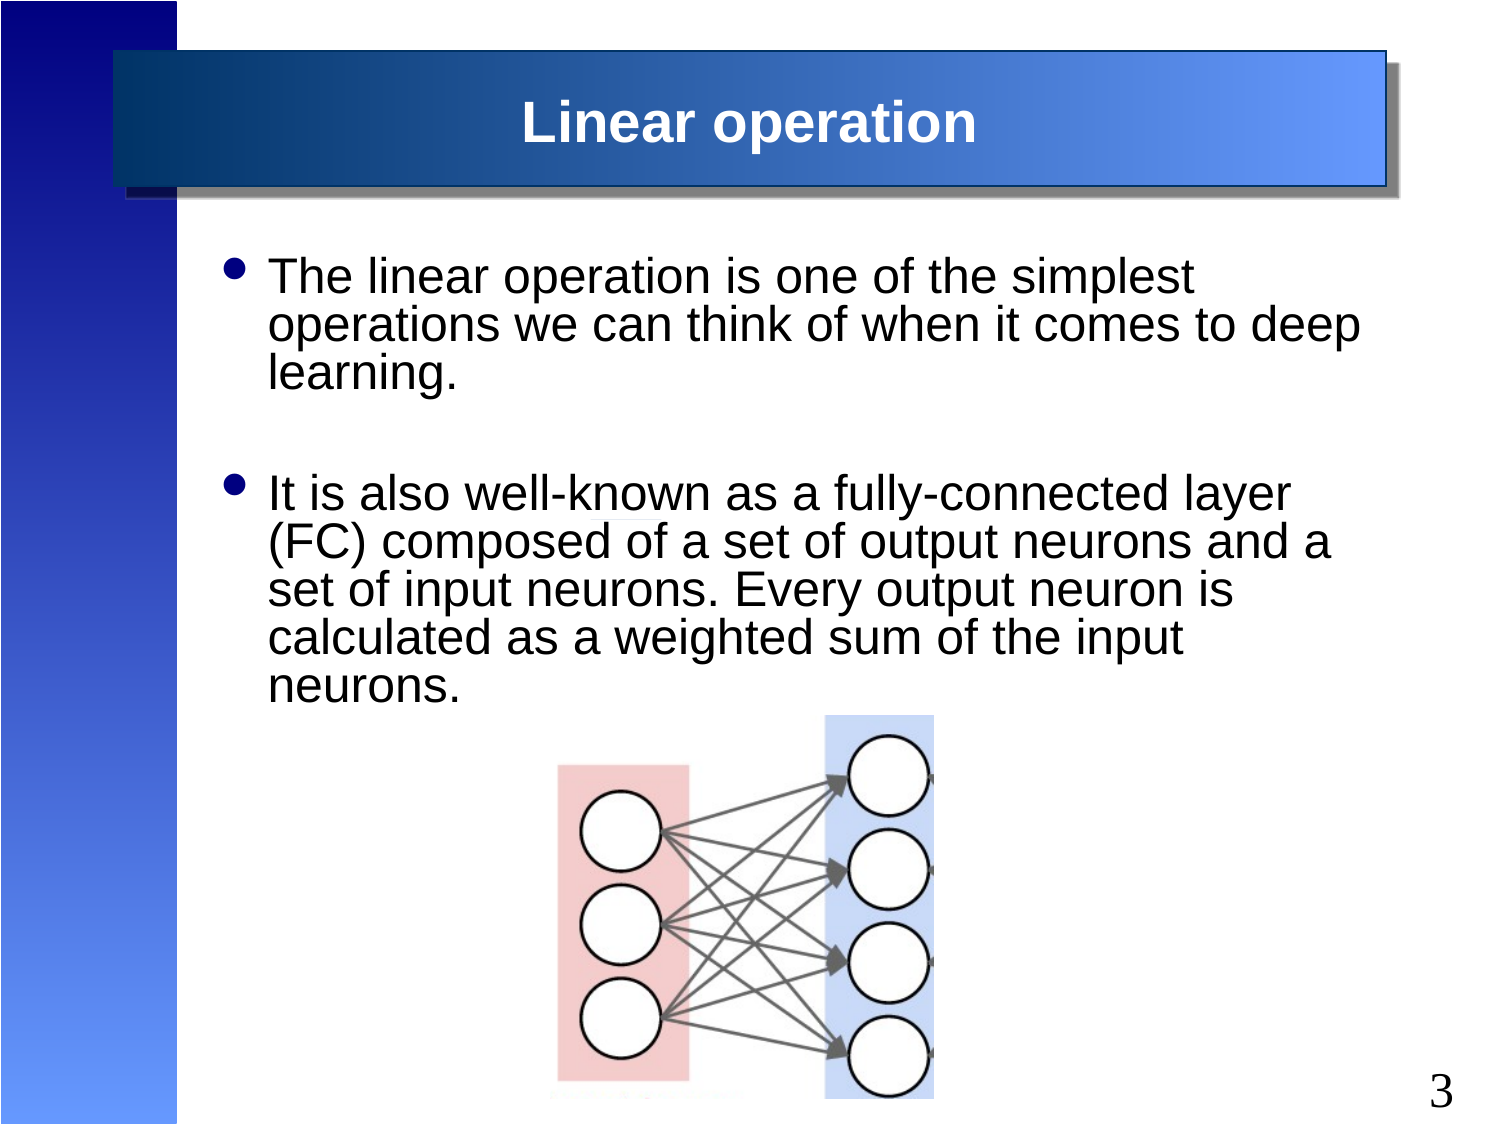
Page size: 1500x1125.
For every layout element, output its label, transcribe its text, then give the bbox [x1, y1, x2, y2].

picture [550, 715, 934, 1099]
list The linear operation is one of the simplest operations we can think of when it comes to deep learning. It is also well-known as a fully-connected layer (FC) composed of a set of output neurons and a set of input neurons. Every output neuron is calculated as a weighted sum of the input neurons. [130, 165, 1406, 1125]
title Linear operation [113, 50, 1387, 187]
